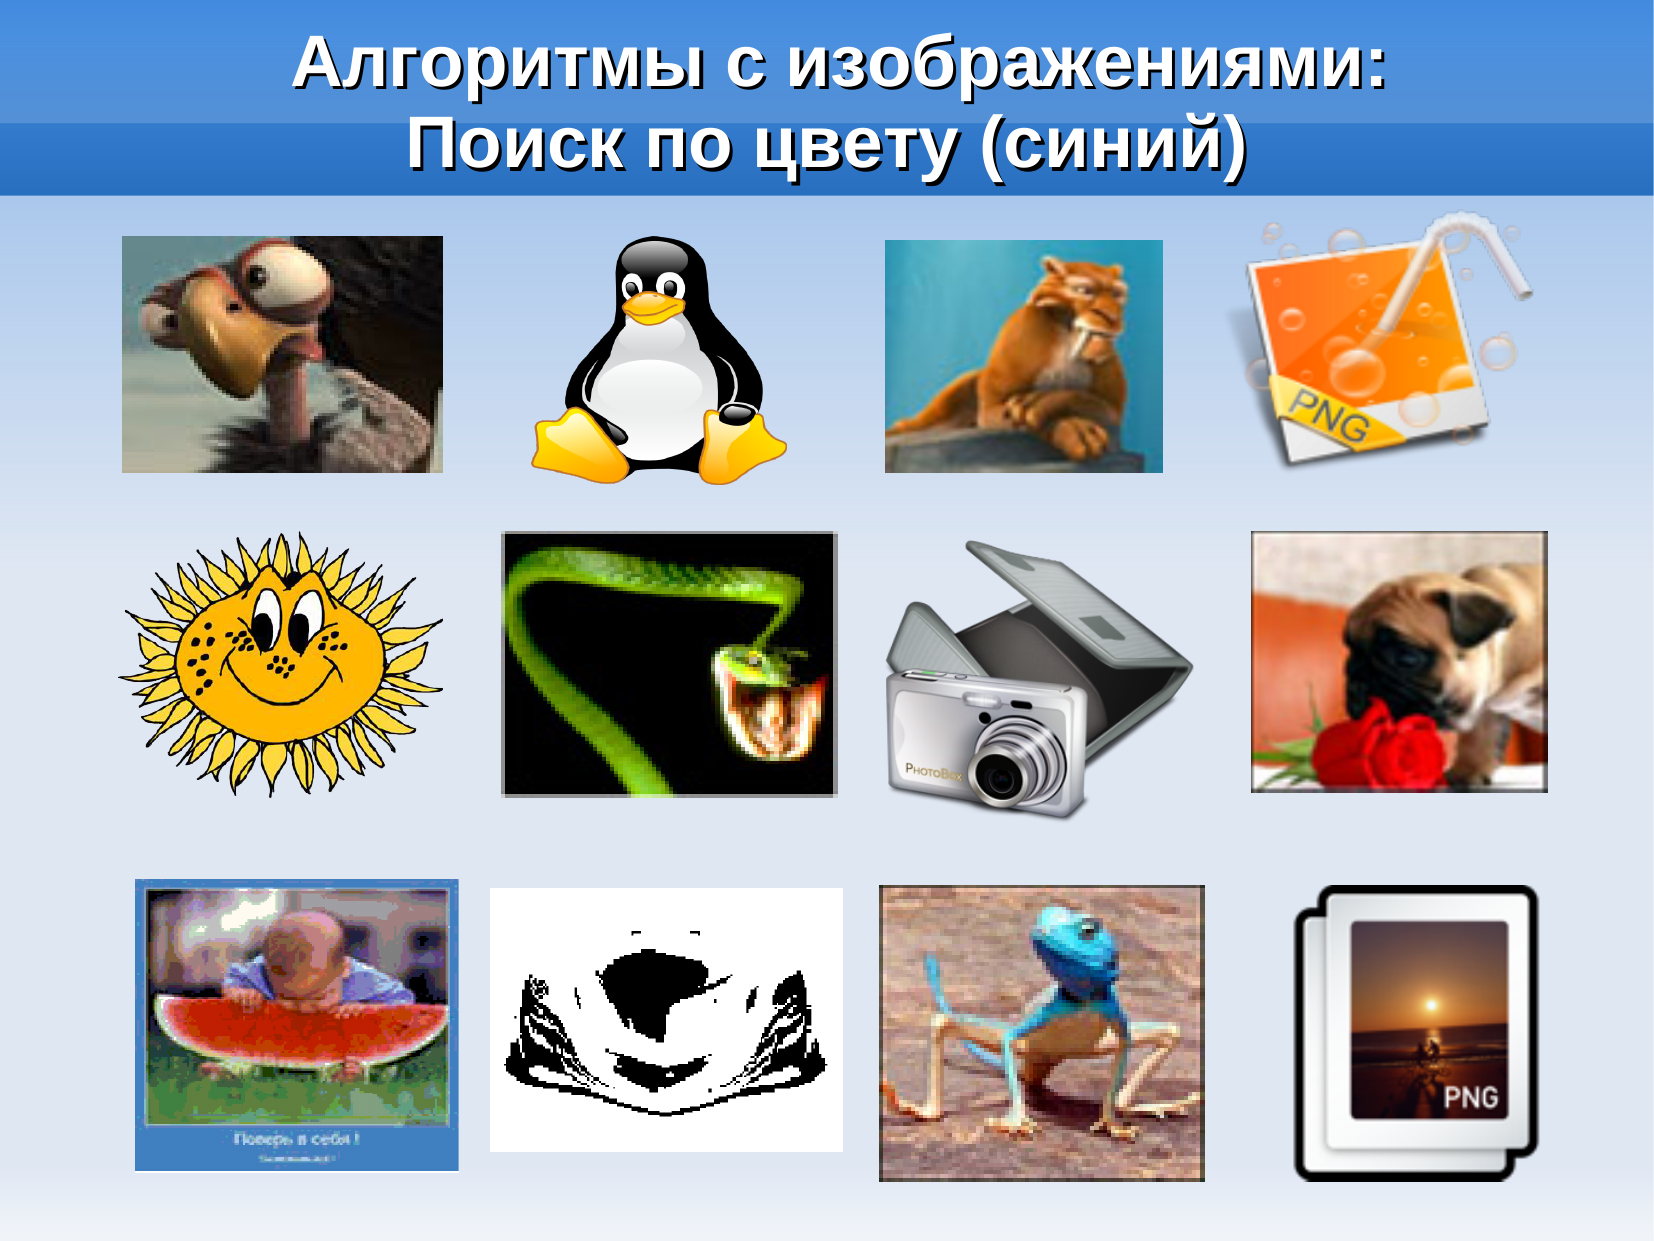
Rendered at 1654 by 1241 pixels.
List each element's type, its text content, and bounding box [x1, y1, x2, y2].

title Алгоритмы с изображениями: Поиск по цвету (синий) [82, 0, 1571, 206]
picture [0, 0, 1654, 1241]
